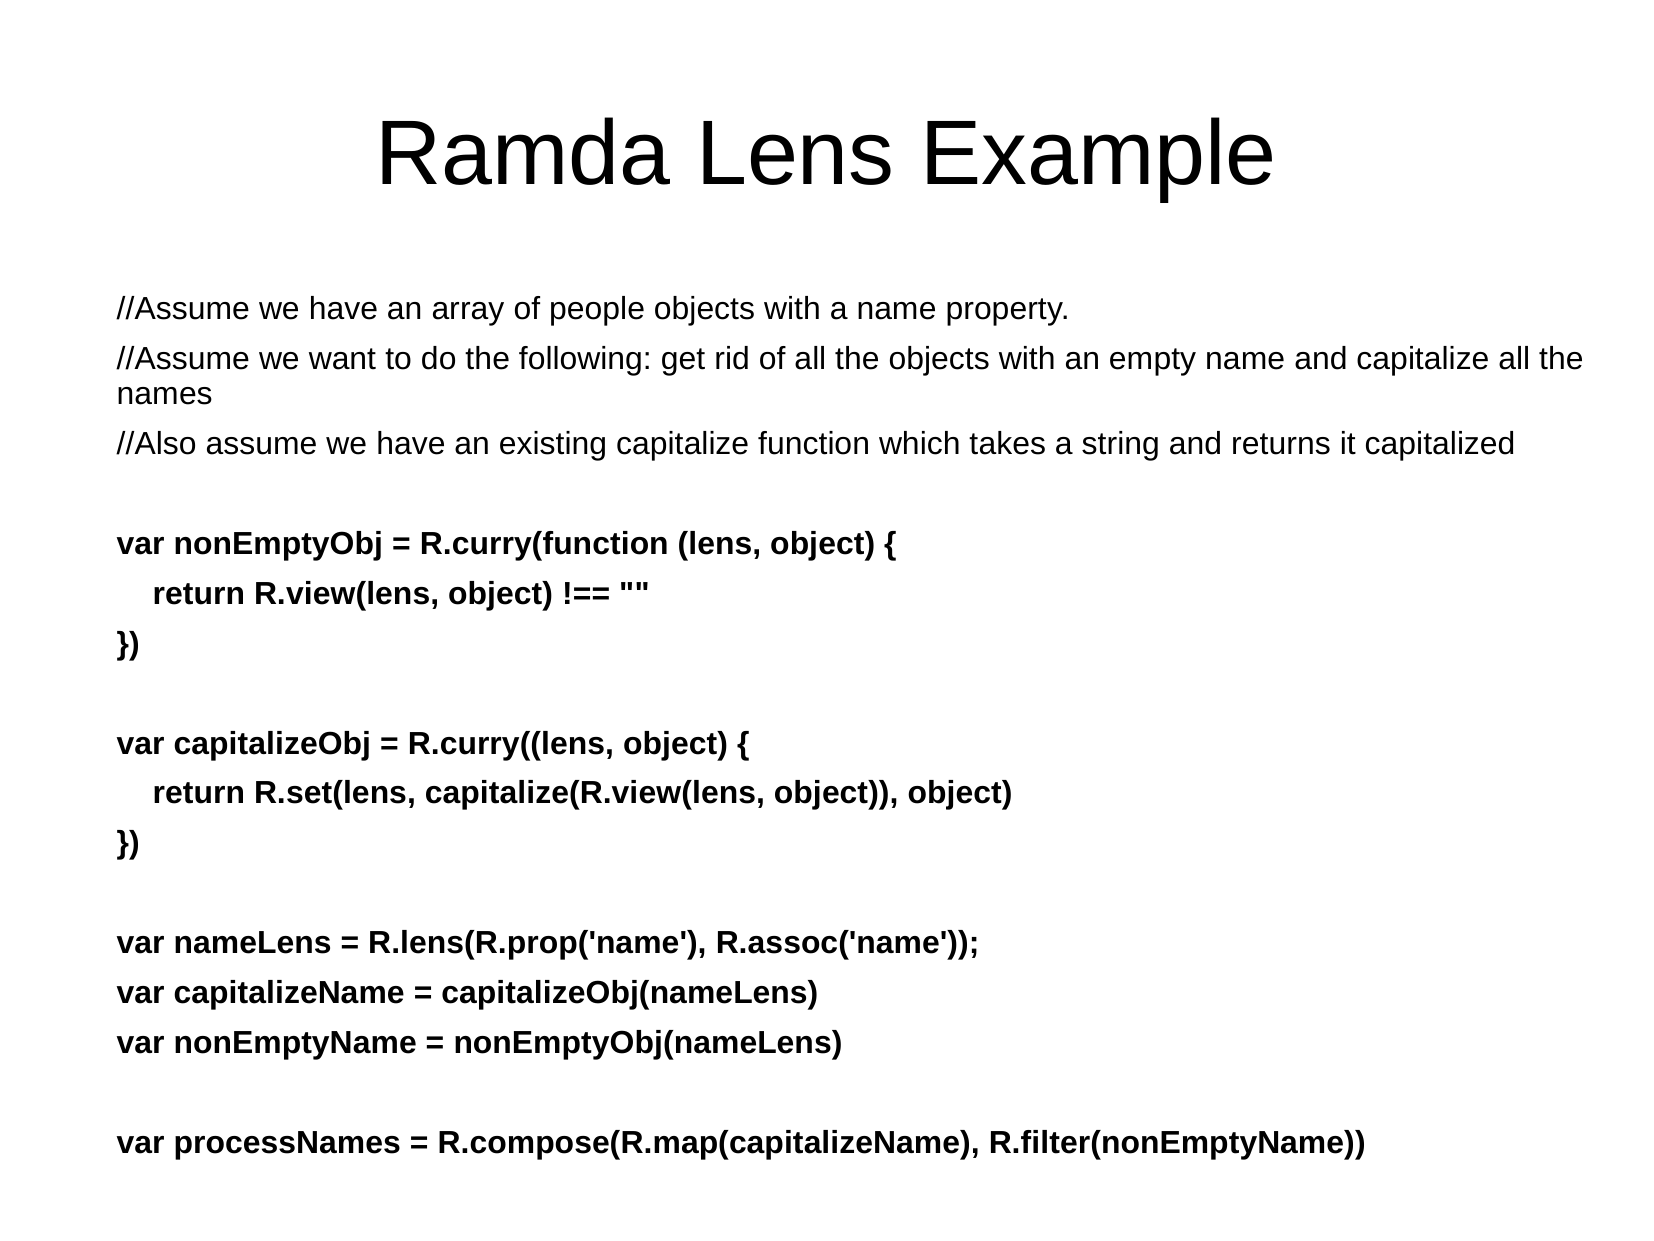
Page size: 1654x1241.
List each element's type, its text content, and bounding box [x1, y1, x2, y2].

title Ramda Lens Example [82, 49, 1571, 257]
list //Assume we have an array of people objects with a name property. //Assume we want to do the following: get rid of all the objects with an empty name and capitalize all the names //Also assume we have an existing capitalize function which takes a string and returns it capitalized var nonEmptyObj = R.curry(function (lens, object) { return R.view(lens, object) !== "" }) var capitalizeObj = R.curry((lens, object) { return R.set(lens, capitalize(R.view(lens, object)), object) }) var nameLens = R.lens(R.prop('name'), R.assoc('name')); var capitalizeName = capitalizeObj(nameLens) var nonEmptyName = nonEmptyObj(nameLens) var processNames = R.compose(R.map(capitalizeName), R.filter(nonEmptyName)) [82, 290, 1630, 1182]
